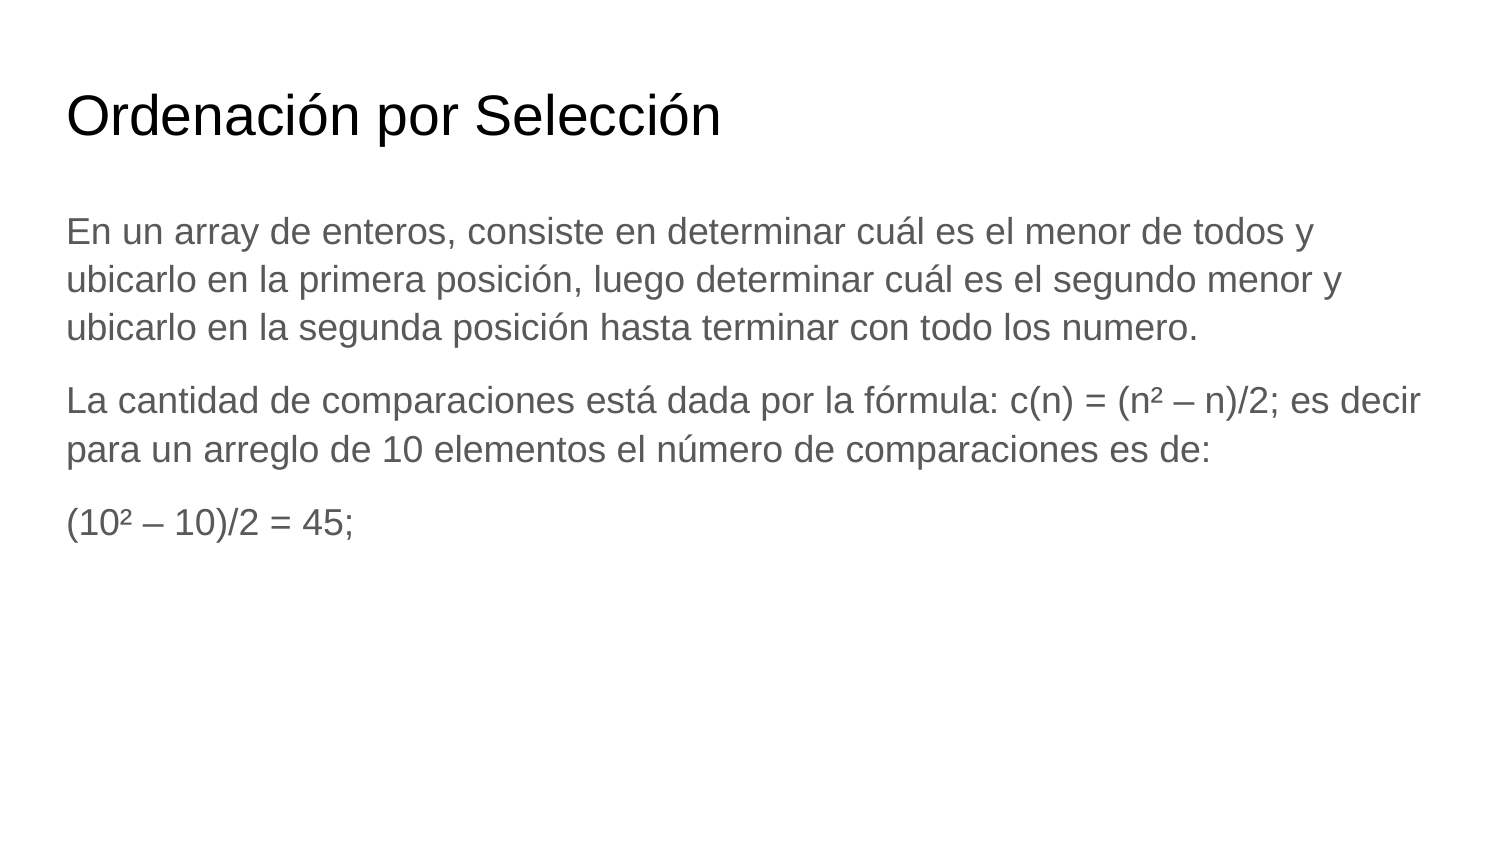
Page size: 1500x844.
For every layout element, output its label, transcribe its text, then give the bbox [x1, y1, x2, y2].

title Ordenación por Selección [51, 68, 1449, 163]
list En un array de enteros, consiste en determinar cuál es el menor de todos y ubicarlo en la primera posición, luego determinar cuál es el segundo menor y ubicarlo en la segunda posición hasta terminar con todo los numero. La cantidad de comparaciones está dada por la fórmula: c(n) = (n² – n)/2; es decir para un arreglo de 10 elementos el número de comparaciones es de: (10² – 10)/2 = 45; [51, 189, 1449, 750]
